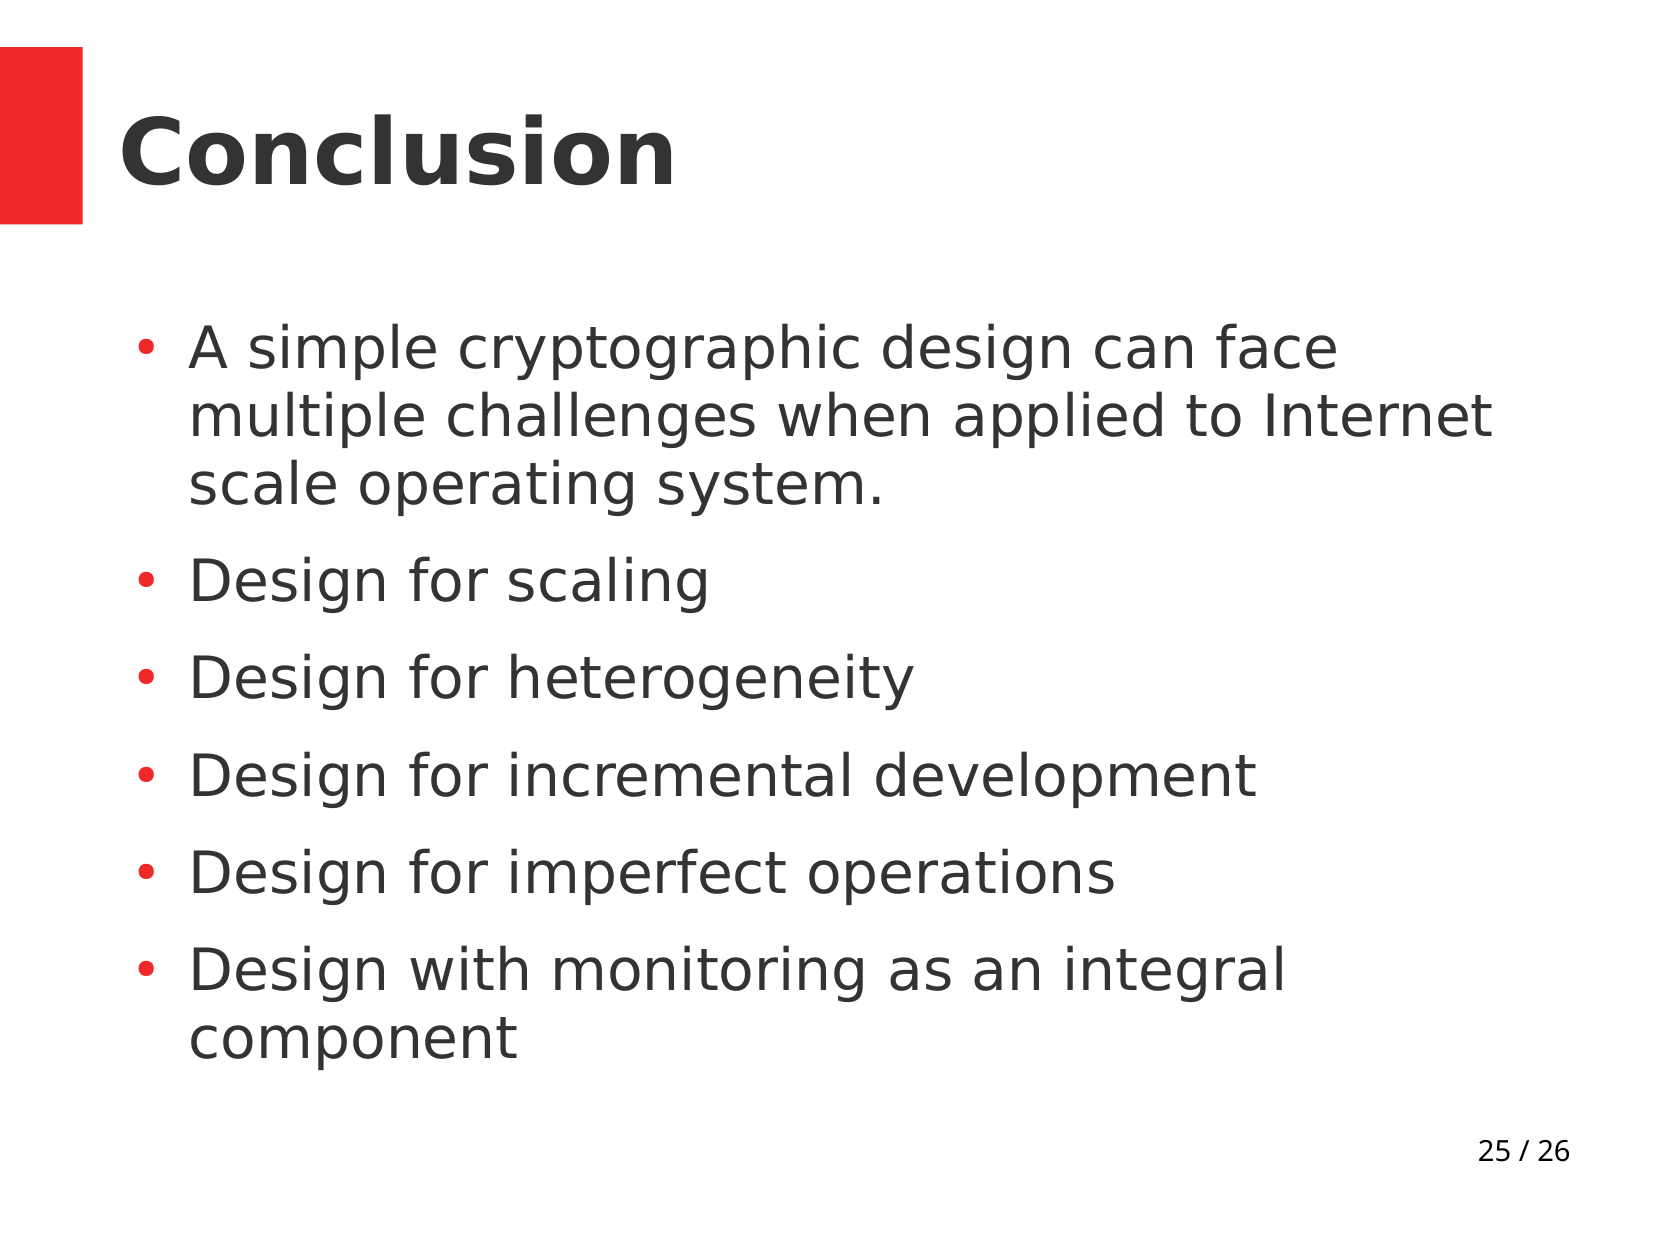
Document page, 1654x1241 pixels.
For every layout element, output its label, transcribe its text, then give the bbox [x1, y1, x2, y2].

title Conclusion [118, 49, 1571, 257]
list A simple cryptographic design can face multiple challenges when applied to Internet scale operating system. Design for scaling Design for heterogeneity Design for incremental development Design for imperfect operations Design with monitoring as an integral component [118, 315, 1536, 1081]
